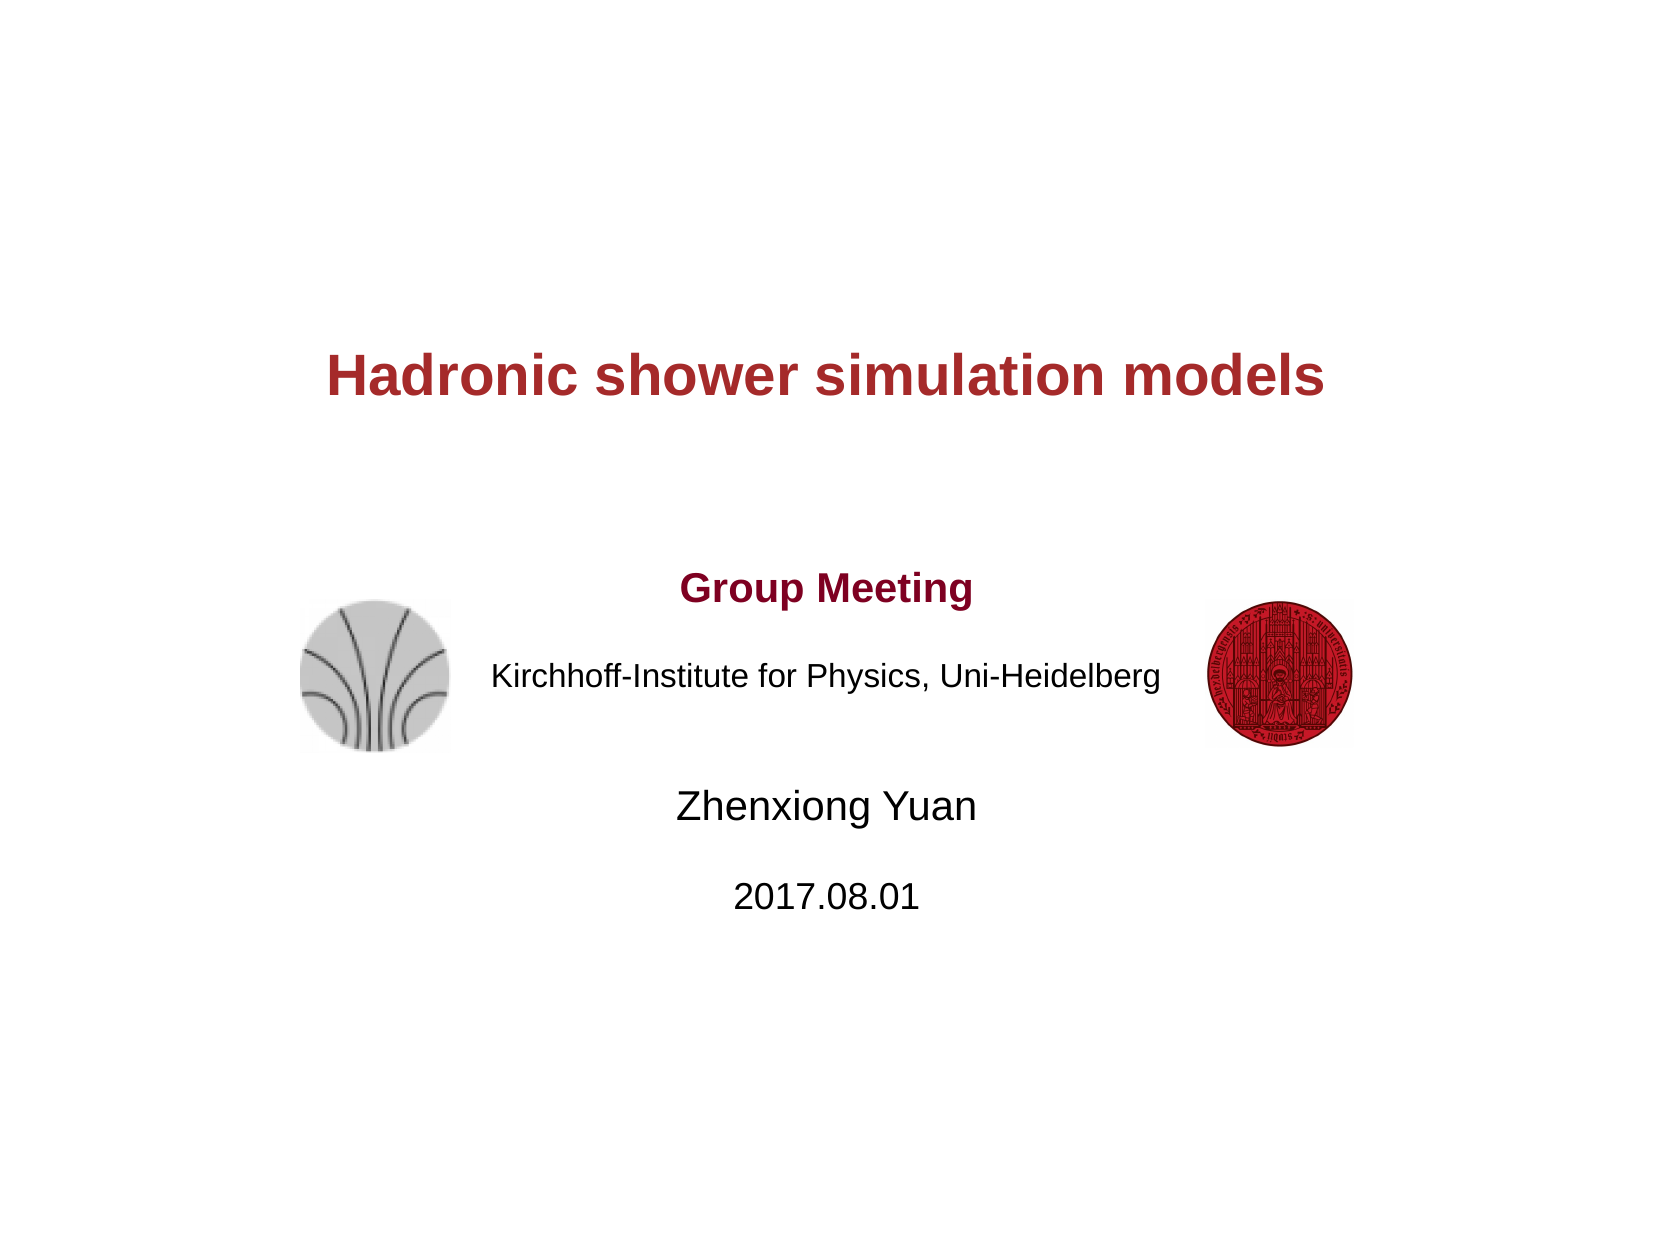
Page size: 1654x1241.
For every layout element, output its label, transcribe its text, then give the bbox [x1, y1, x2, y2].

picture [1205, 599, 1354, 748]
picture [300, 599, 451, 753]
text_box Group Meeting Kirchhoff-Institute for Physics, Uni-Heidelberg Zhenxiong Yuan 2017.08.01 [82, 564, 1571, 918]
subtitle Hadronic shower simulation models [82, 285, 1571, 466]
